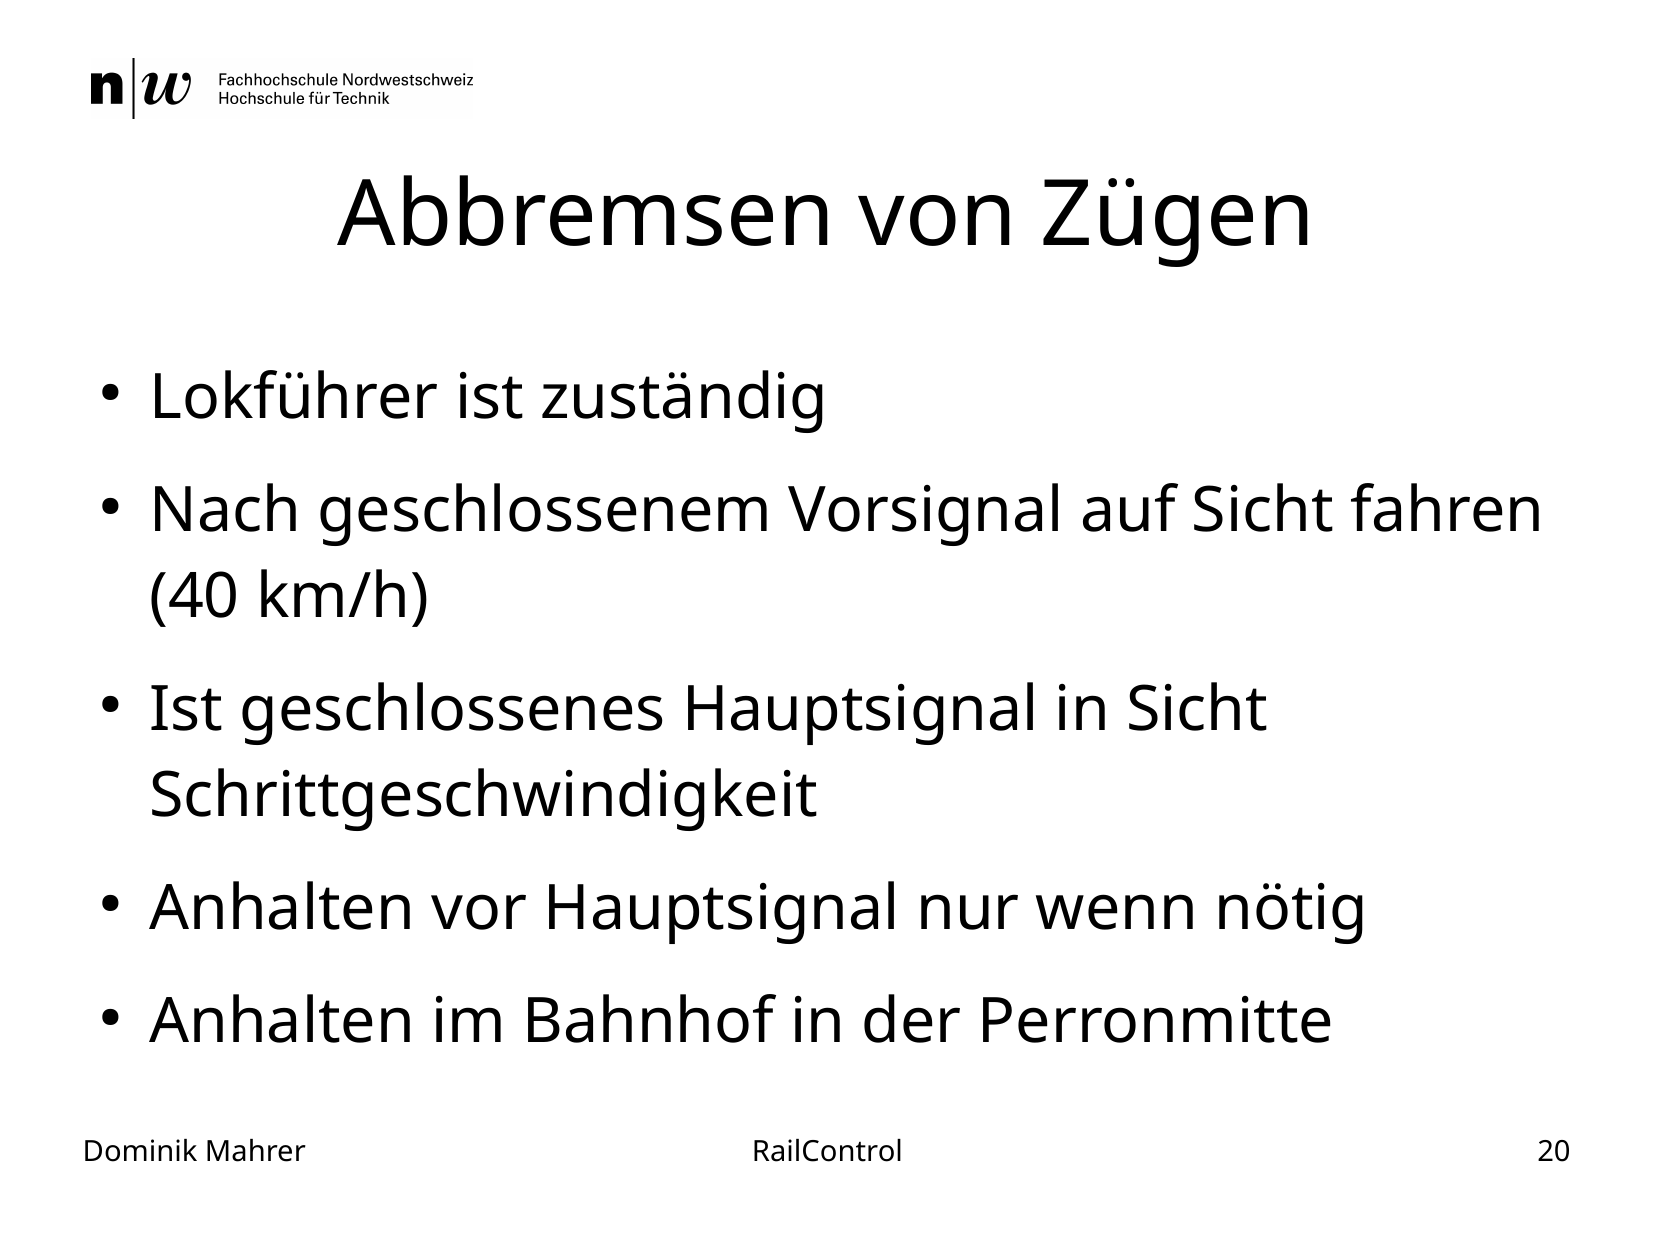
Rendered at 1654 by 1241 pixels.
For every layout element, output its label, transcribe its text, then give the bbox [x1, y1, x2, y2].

title Abbremsen von Zügen [82, 153, 1571, 267]
list Lokführer ist zuständig Nach geschlossenem Vorsignal auf Sicht fahren (40 km/h) Ist geschlossenes Hauptsignal in Sicht Schrittgeschwindigkeit Anhalten vor Hauptsignal nur wenn nötig Anhalten im Bahnhof in der Perronmitte [82, 351, 1571, 1063]
picture [91, 58, 473, 119]
